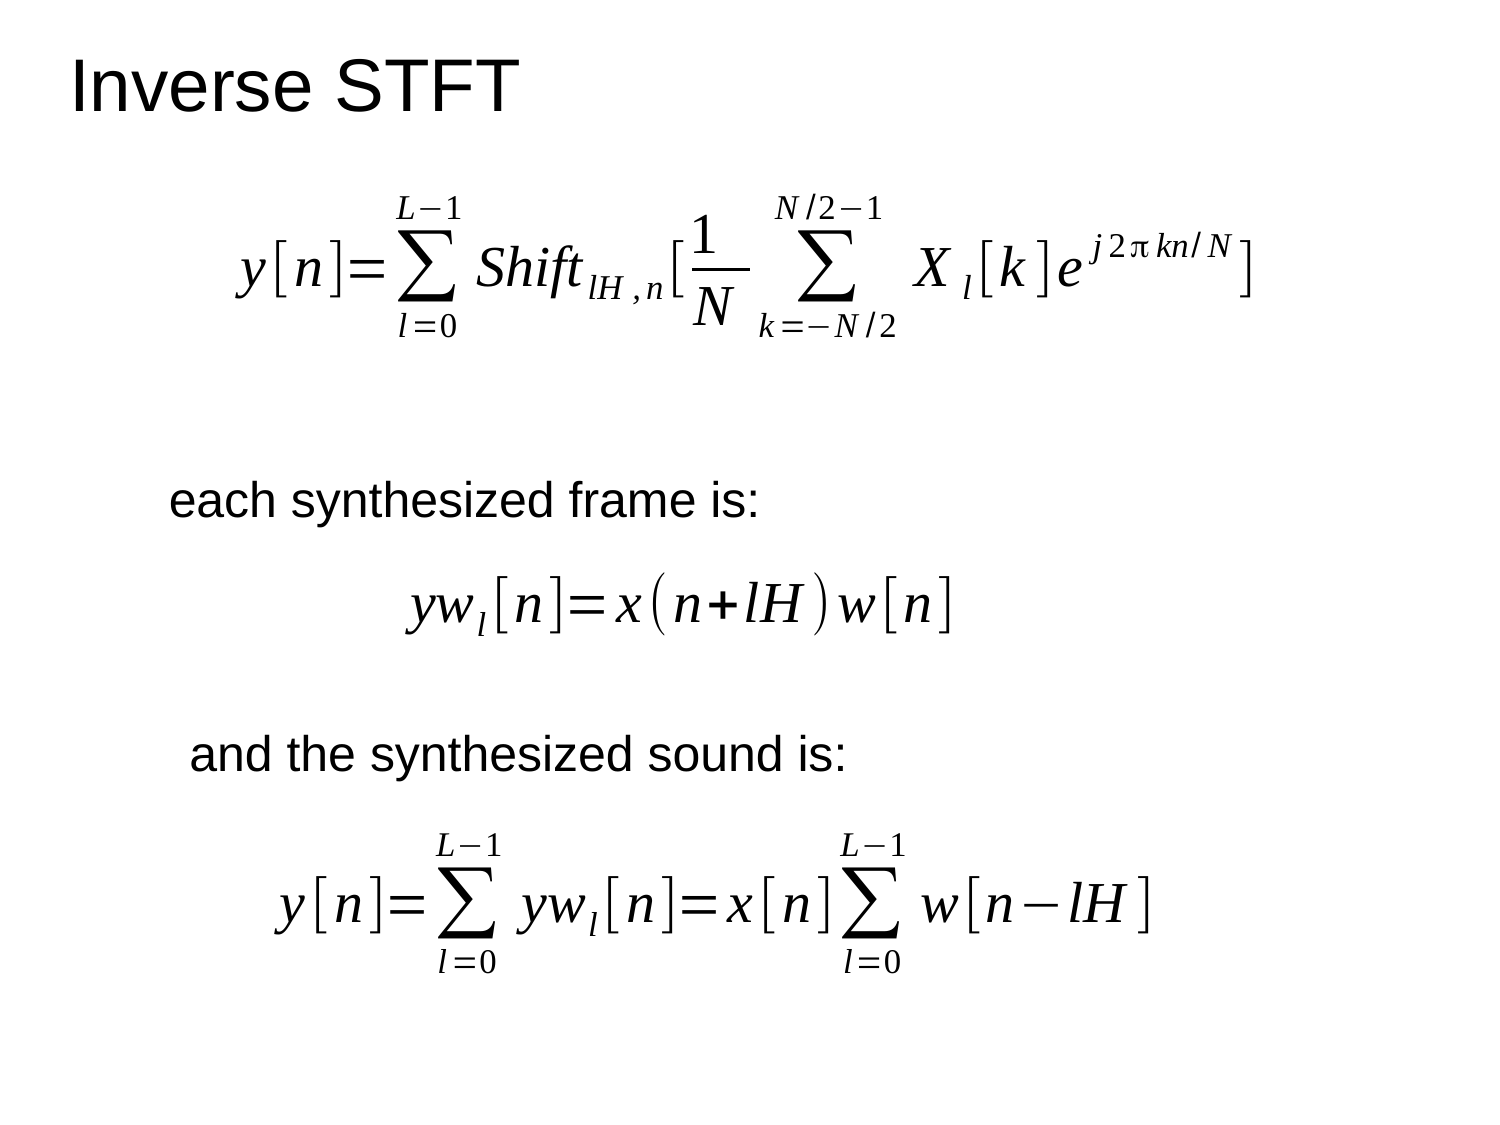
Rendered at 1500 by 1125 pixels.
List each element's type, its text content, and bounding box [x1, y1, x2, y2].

text_box and the synthesized sound is: [174, 710, 863, 789]
chart [396, 570, 961, 645]
text_box each synthesized frame is: [153, 456, 776, 536]
chart [266, 825, 1159, 982]
title Inverse STFT [69, 0, 1420, 180]
chart [226, 188, 1262, 345]
